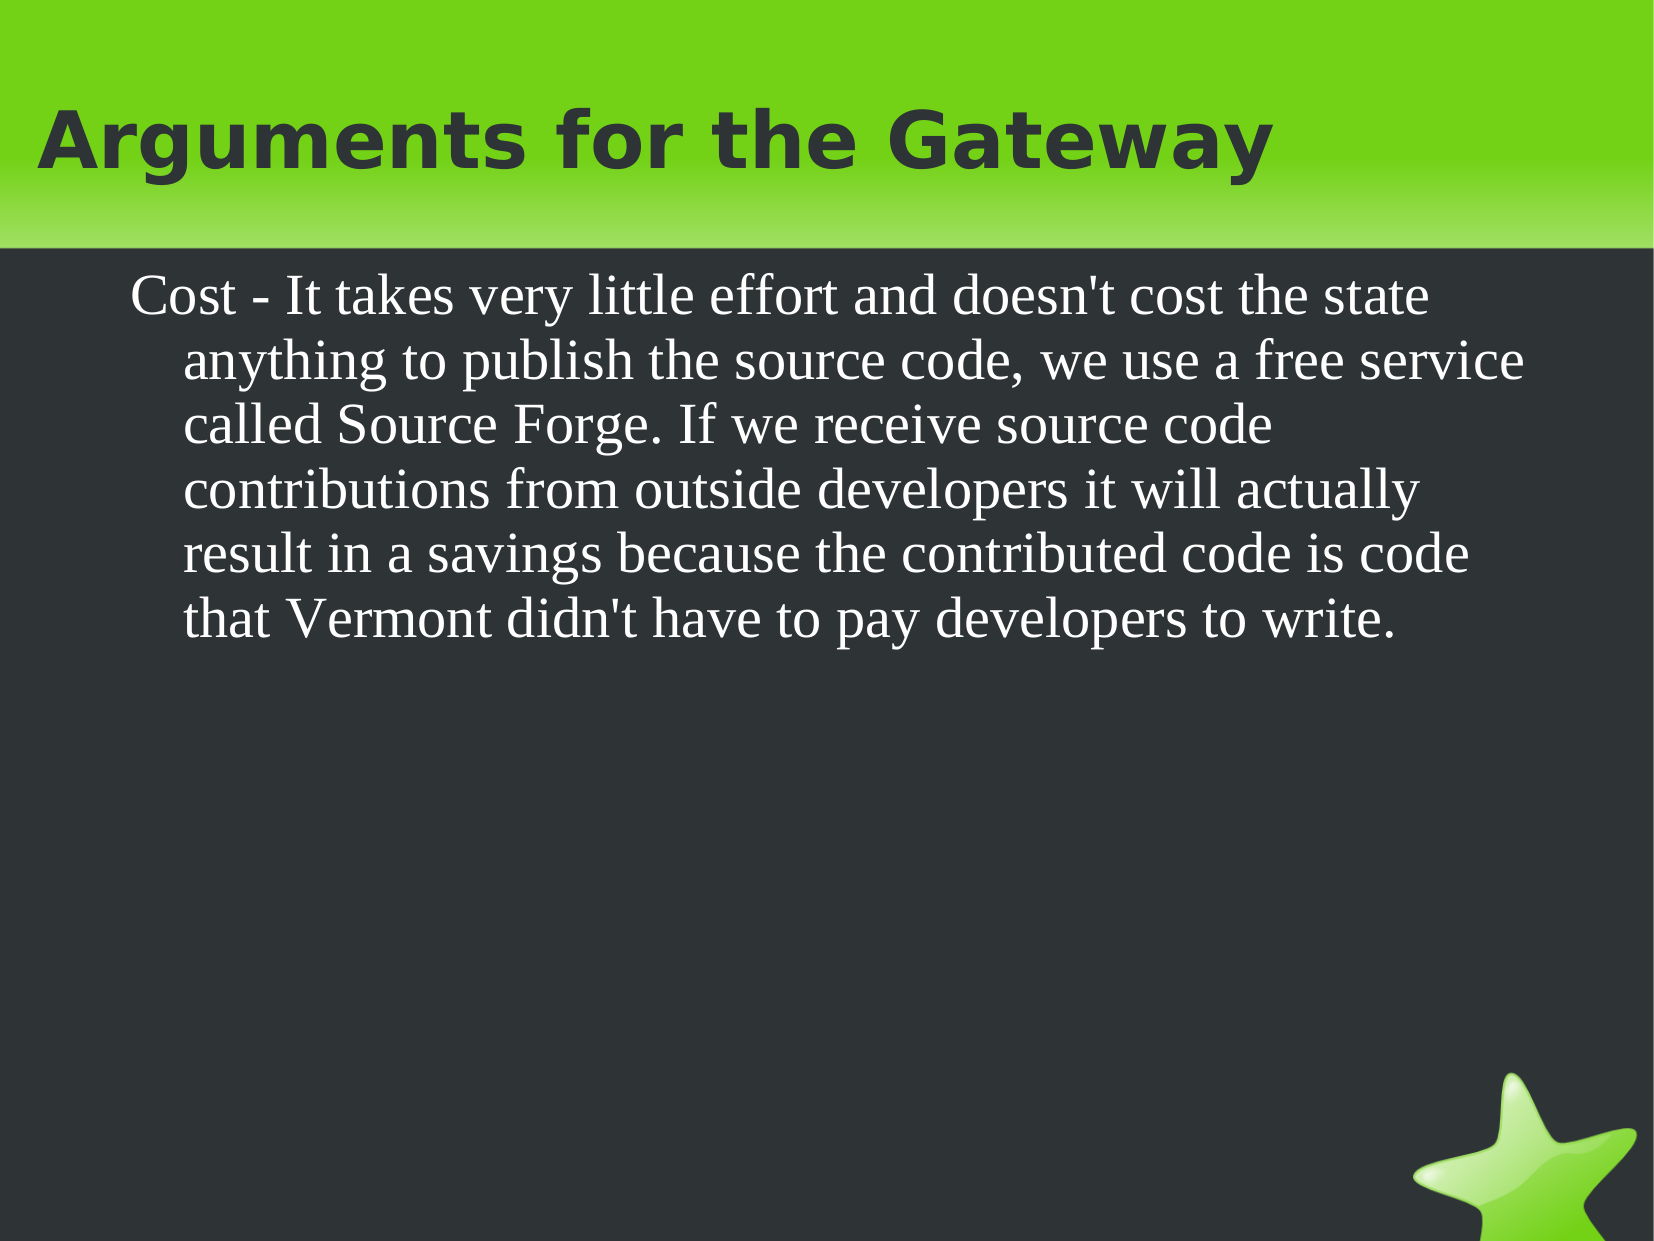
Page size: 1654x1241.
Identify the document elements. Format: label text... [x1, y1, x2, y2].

picture [0, 0, 1654, 1241]
list Cost - It takes very little effort and doesn't cost the state anything to publish the source code, we use a free service called Source Forge. If we receive source code contributions from outside developers it will actually result in a savings because the contributed code is code that Vermont didn't have to pay developers to write. [112, 262, 1552, 1201]
title Arguments for the Gateway [37, 37, 1654, 245]
